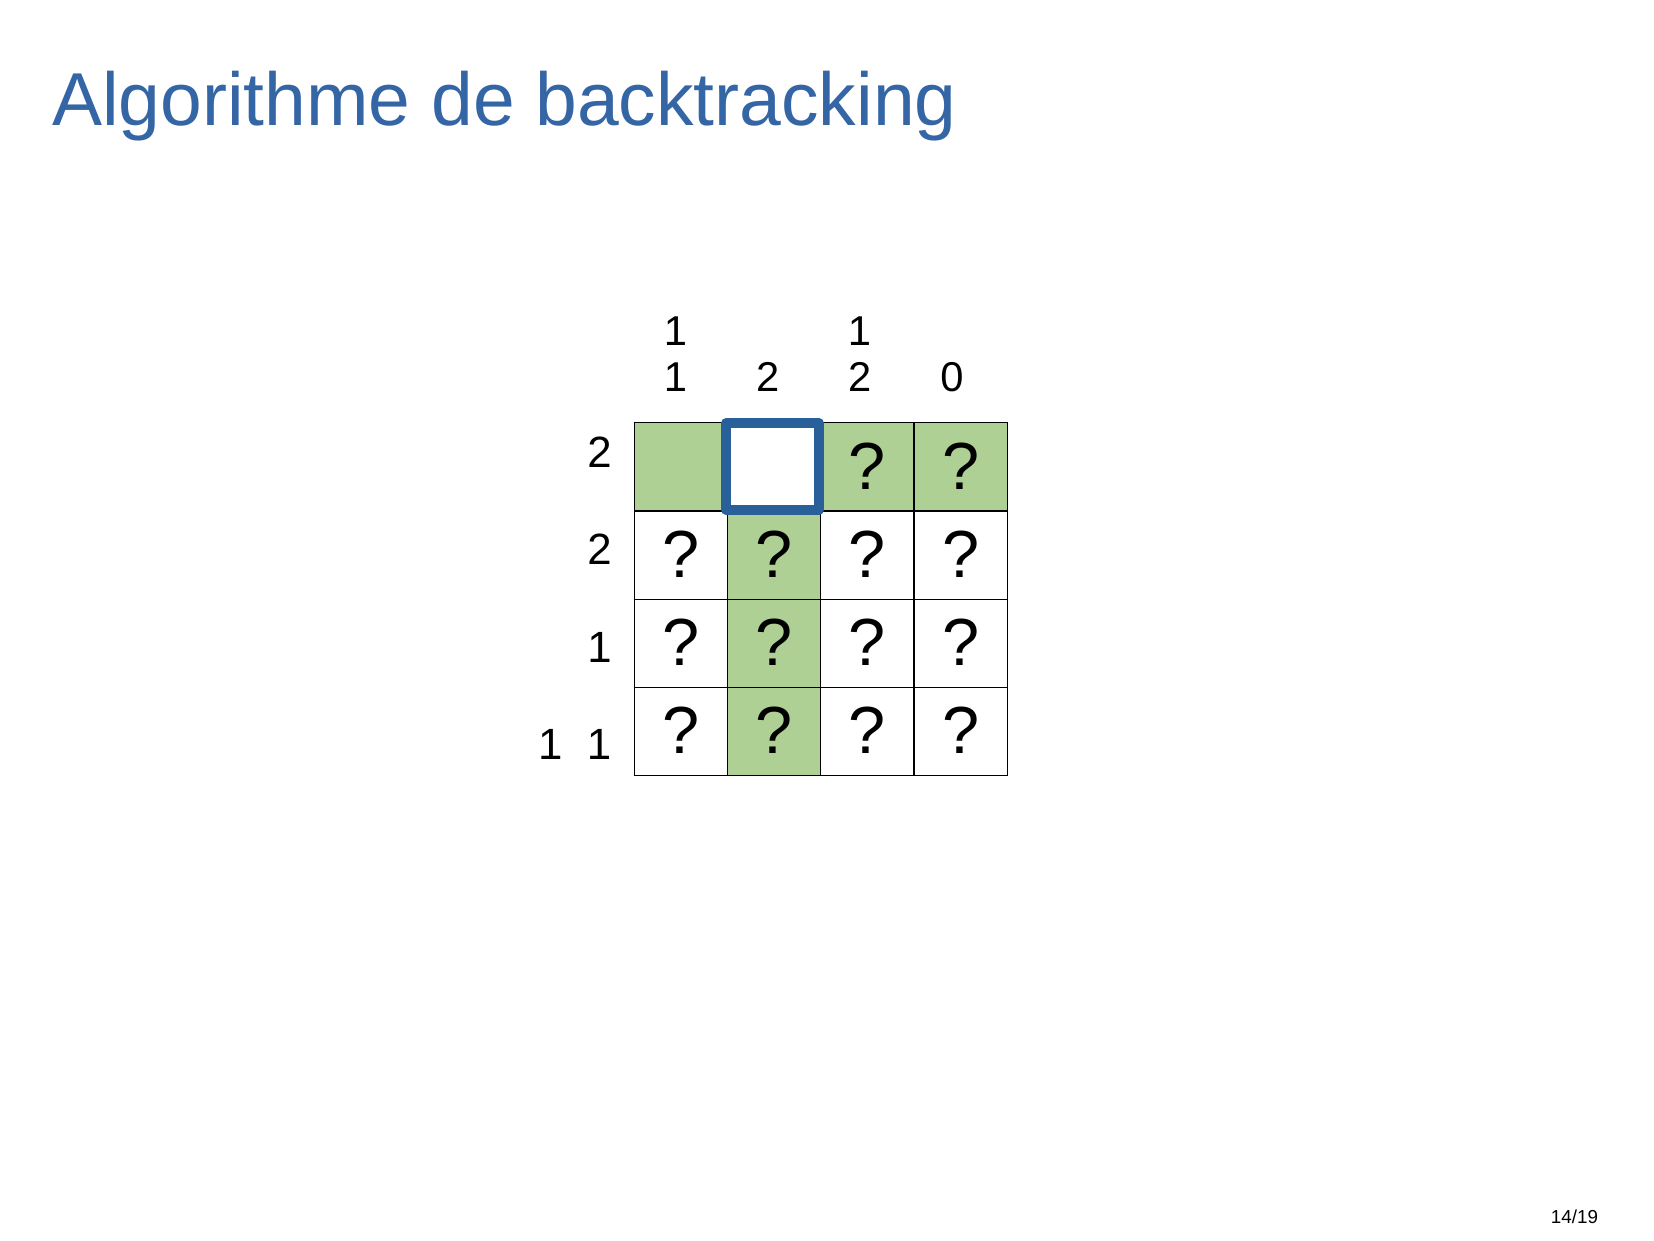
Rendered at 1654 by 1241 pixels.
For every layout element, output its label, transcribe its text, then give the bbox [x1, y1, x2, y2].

table_cell ? [821, 688, 913, 775]
table_cell ? [728, 688, 820, 775]
table_cell ? [635, 688, 727, 775]
table_header [731, 428, 814, 505]
text_box 2 2 1 1 1 [523, 420, 633, 826]
table_cell ? [635, 600, 727, 687]
table_cell ? [728, 515, 820, 599]
table_cell ? [635, 512, 727, 599]
table_cell ? [728, 600, 820, 687]
table_cell ? [821, 600, 913, 687]
table_header ? [824, 423, 913, 510]
text_box Algorithme de backtracking [37, 50, 976, 151]
text_box 1 1 1 2 2 0 [637, 300, 992, 408]
table_cell ? [915, 600, 1007, 687]
table_cell ? [821, 512, 913, 599]
table_cell ? [915, 512, 1007, 599]
text_box 14/19 [1536, 1198, 1613, 1235]
table_header ? [915, 423, 1007, 510]
table_header [635, 423, 721, 510]
table_cell ? [915, 688, 1007, 775]
